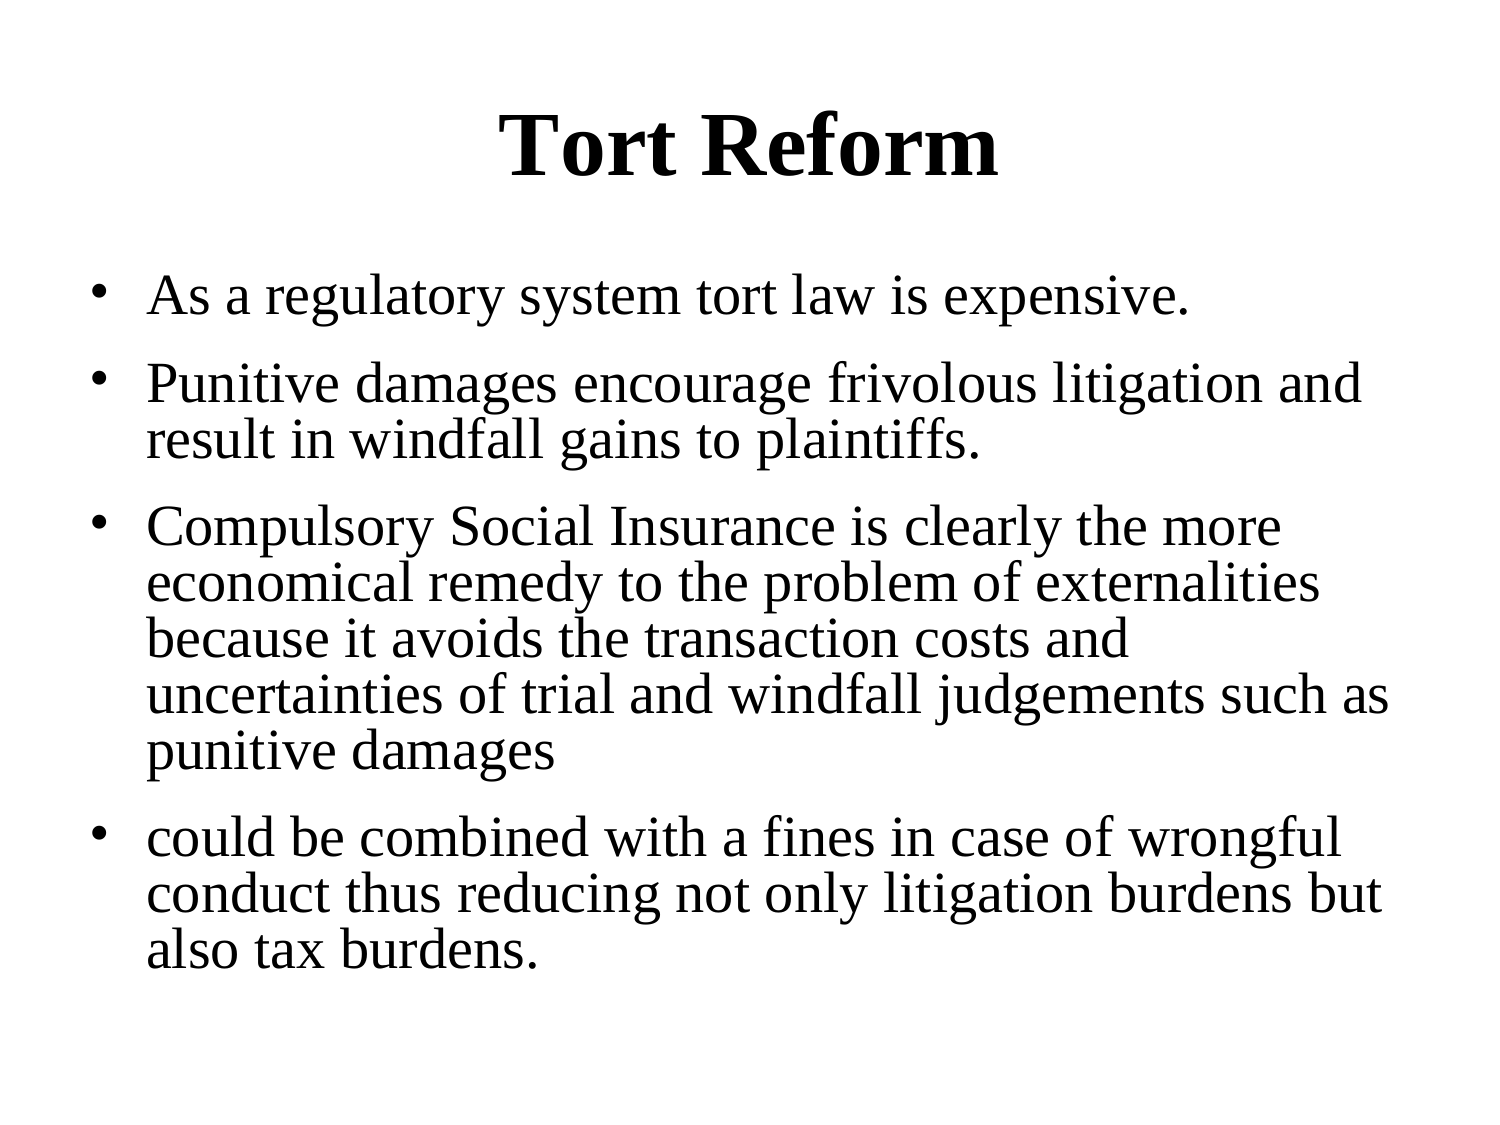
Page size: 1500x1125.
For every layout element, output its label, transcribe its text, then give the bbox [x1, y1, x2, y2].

title Tort Reform [75, 45, 1426, 233]
list As a regulatory system tort law is expensive. Punitive damages encourage frivolous litigation and result in windfall gains to plaintiffs. Compulsory Social Insurance is clearly the more economical remedy to the problem of externalities because it avoids the transaction costs and uncertainties of trial and windfall judgements such as punitive damages could be combined with a fines in case of wrongful conduct thus reducing not only litigation burdens but also tax burdens. [75, 262, 1426, 1005]
